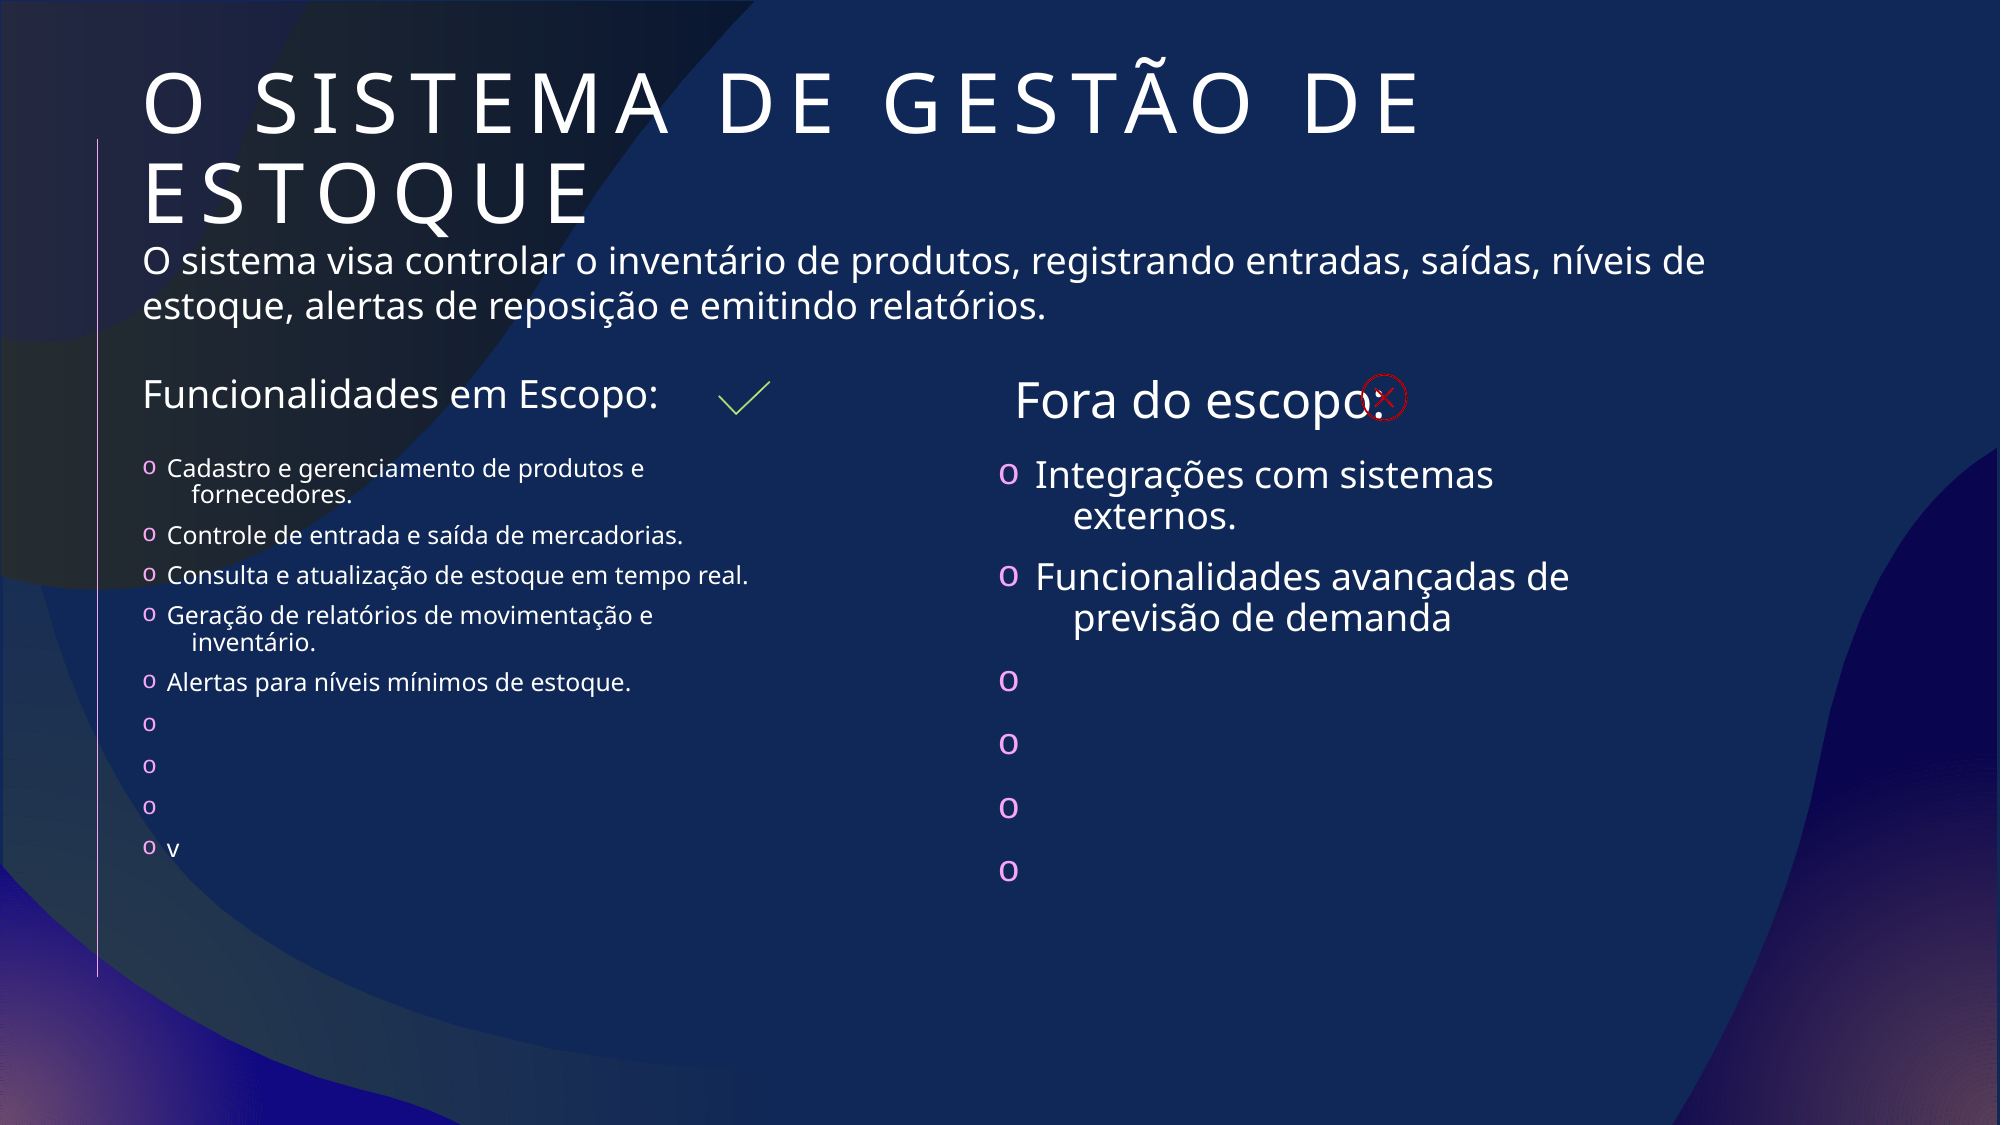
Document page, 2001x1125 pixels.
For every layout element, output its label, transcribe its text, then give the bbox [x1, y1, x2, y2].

picture [1355, 367, 1414, 428]
list Funcionalidades em Escopo: [127, 367, 743, 448]
text_box Fora do escopo: [999, 368, 1616, 449]
list Cadastro e gerenciamento de produtos e fornecedores. Controle de entrada e saída de mercadorias. Consulta e atualização de estoque em tempo real. Geração de relatórios de movimentação e inventário. Alertas para níveis mínimos de estoque. v [127, 448, 778, 872]
title O Sistema de Gestão de Estoque [126, 54, 1874, 230]
picture [715, 369, 774, 430]
text_box O sistema visa controlar o inventário de produtos, registrando entradas, saídas, níveis de estoque, alertas de reposição e emitindo relatórios. [127, 229, 1872, 336]
text_box Integrações com sistemas externos. Funcionalidades avançadas de previsão de demanda [982, 449, 1634, 873]
